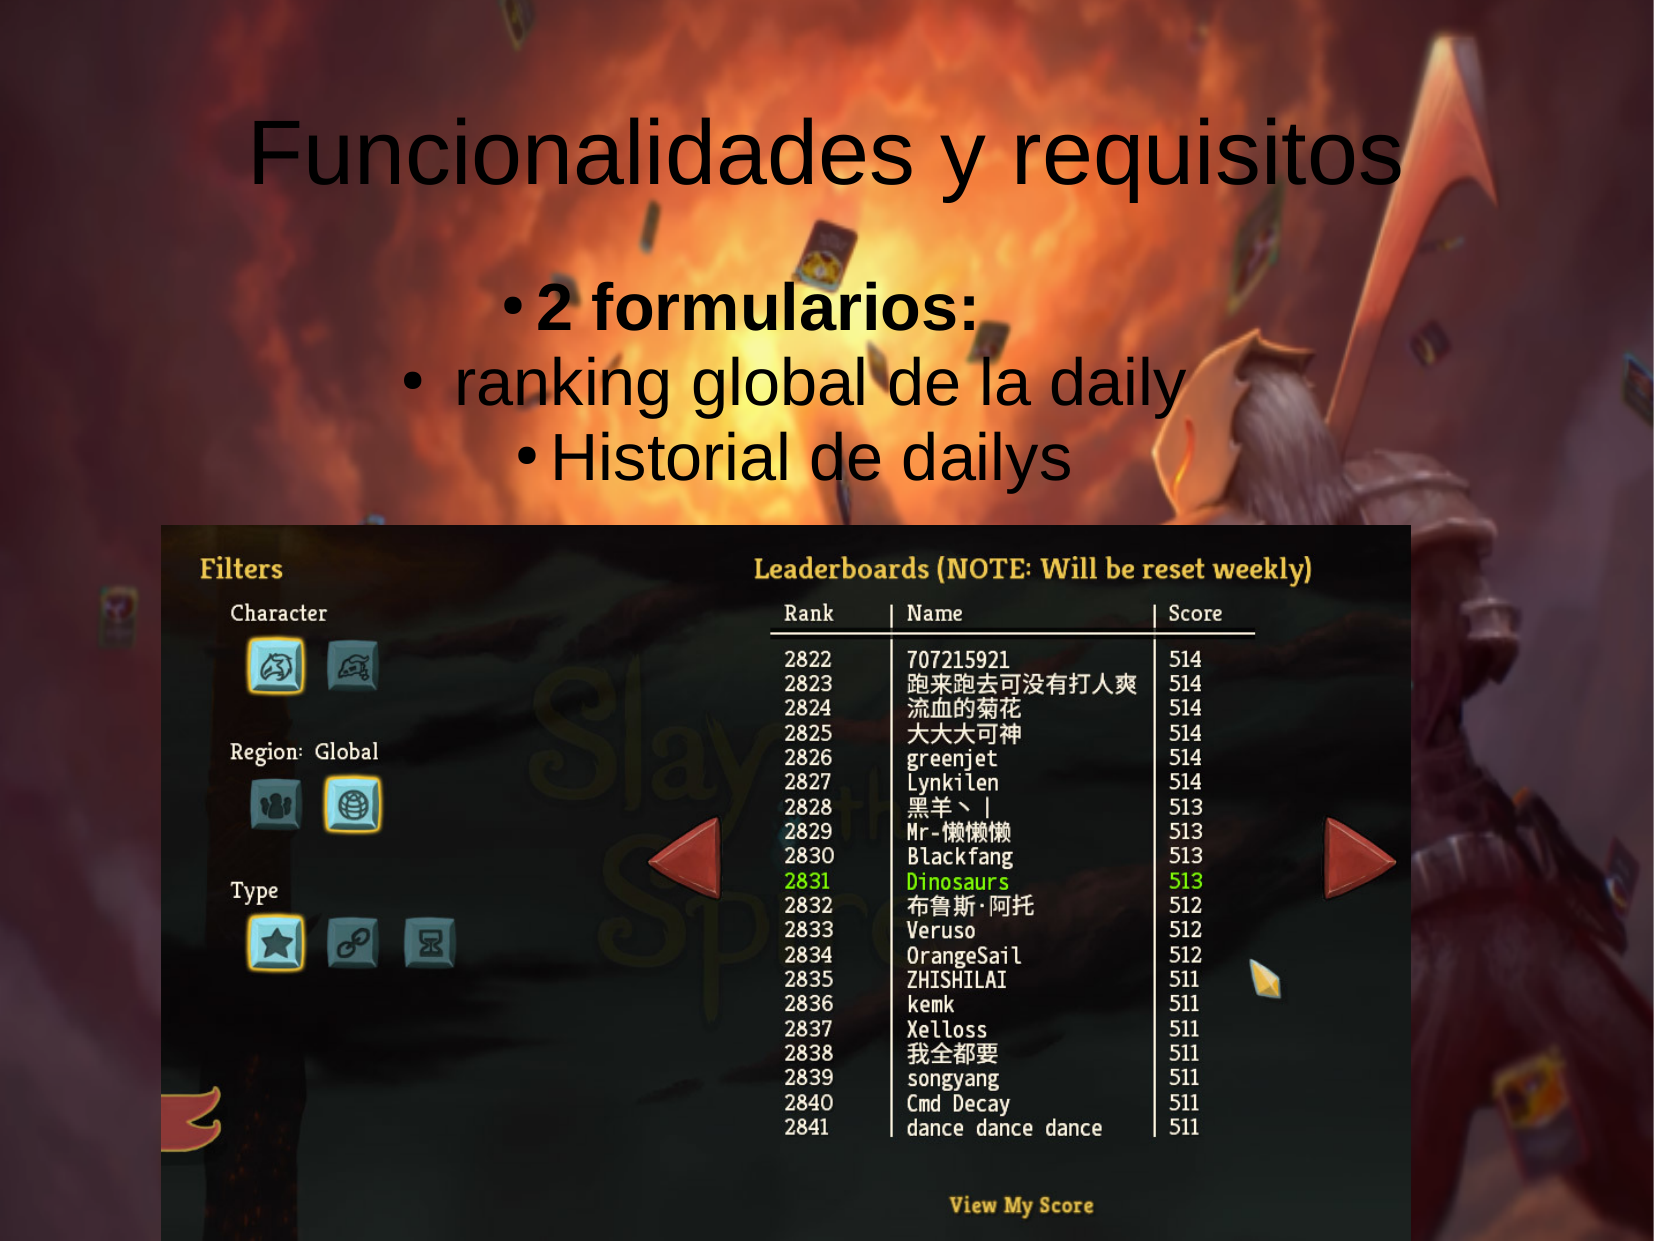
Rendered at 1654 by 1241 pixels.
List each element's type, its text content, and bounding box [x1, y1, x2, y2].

picture [0, 0, 1654, 1241]
subtitle 2 formularios: ranking global de la daily Historial de dailys [0, 105, 1486, 661]
title Funcionalidades y requisitos [82, 49, 1571, 257]
